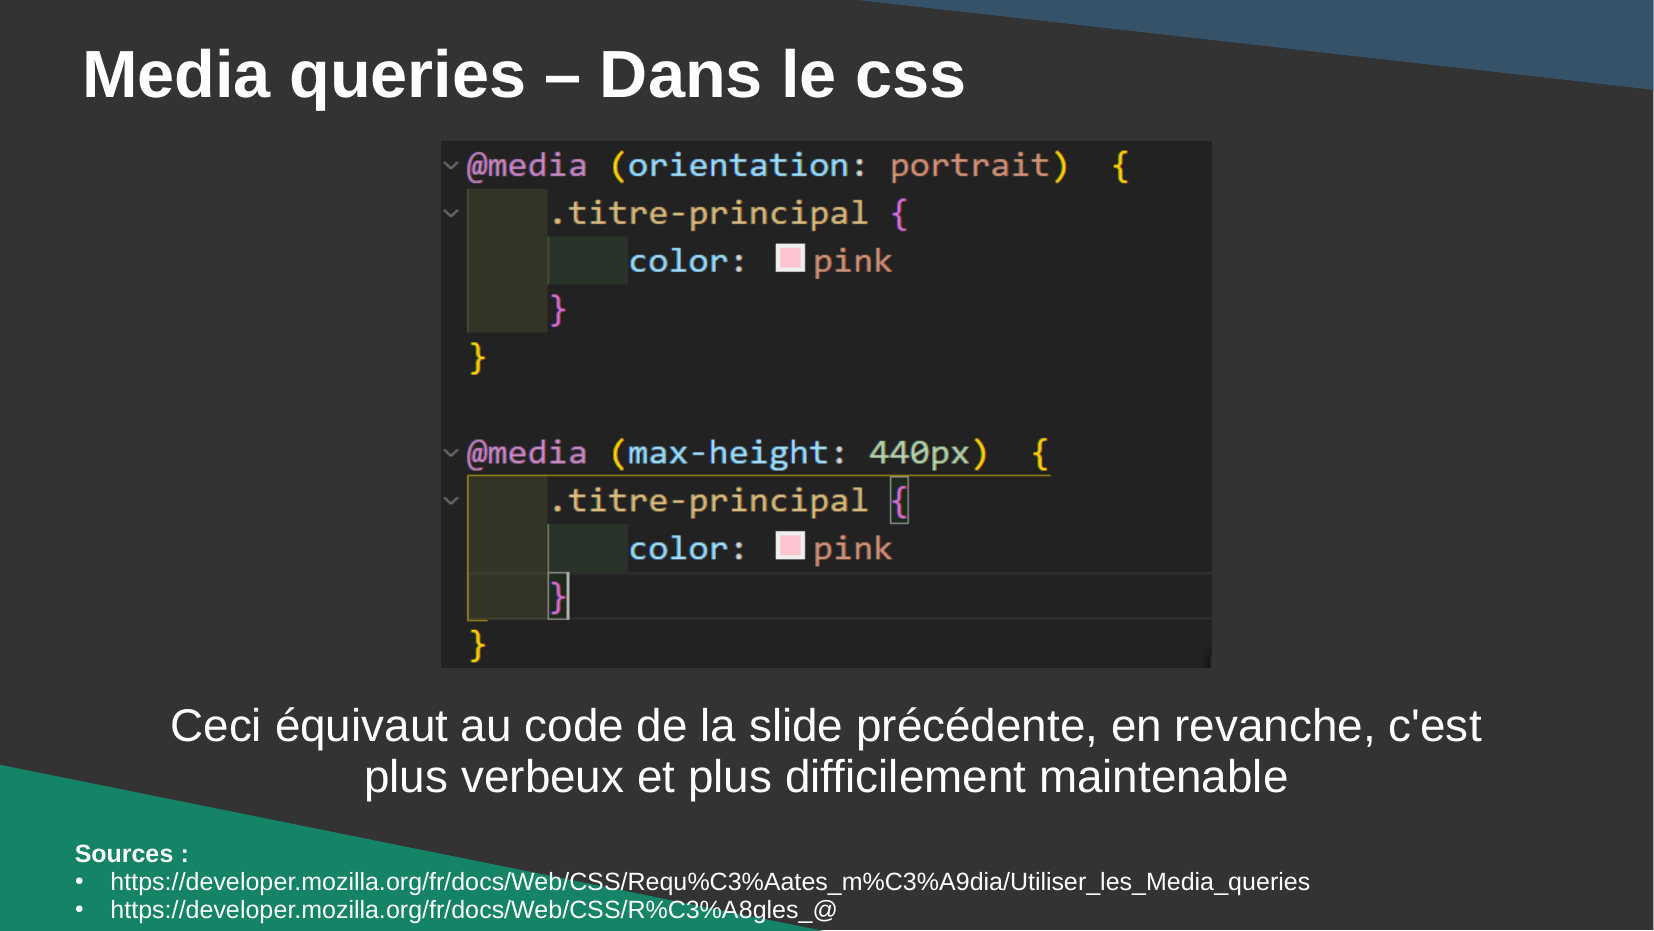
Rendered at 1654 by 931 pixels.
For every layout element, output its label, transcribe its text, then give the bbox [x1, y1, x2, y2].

picture [441, 141, 1212, 668]
text_box Sources : https://developer.mozilla.org/fr/docs/Web/CSS/Requ%C3%Aates_m%C3%A9dia/Utiliser_les_Media_queries https://developer.mozilla.org/fr/docs/Web/CSS/R%C3%A8gles_@ [60, 832, 1546, 931]
title Media queries – Dans le css [82, 37, 1571, 122]
title Ceci équivaut au code de la slide précédente, en revanche, c'est plus verbeux et plus difficilement maintenable [159, 699, 1495, 803]
text_box [857, 0, 1654, 90]
text_box [0, 764, 334, 931]
